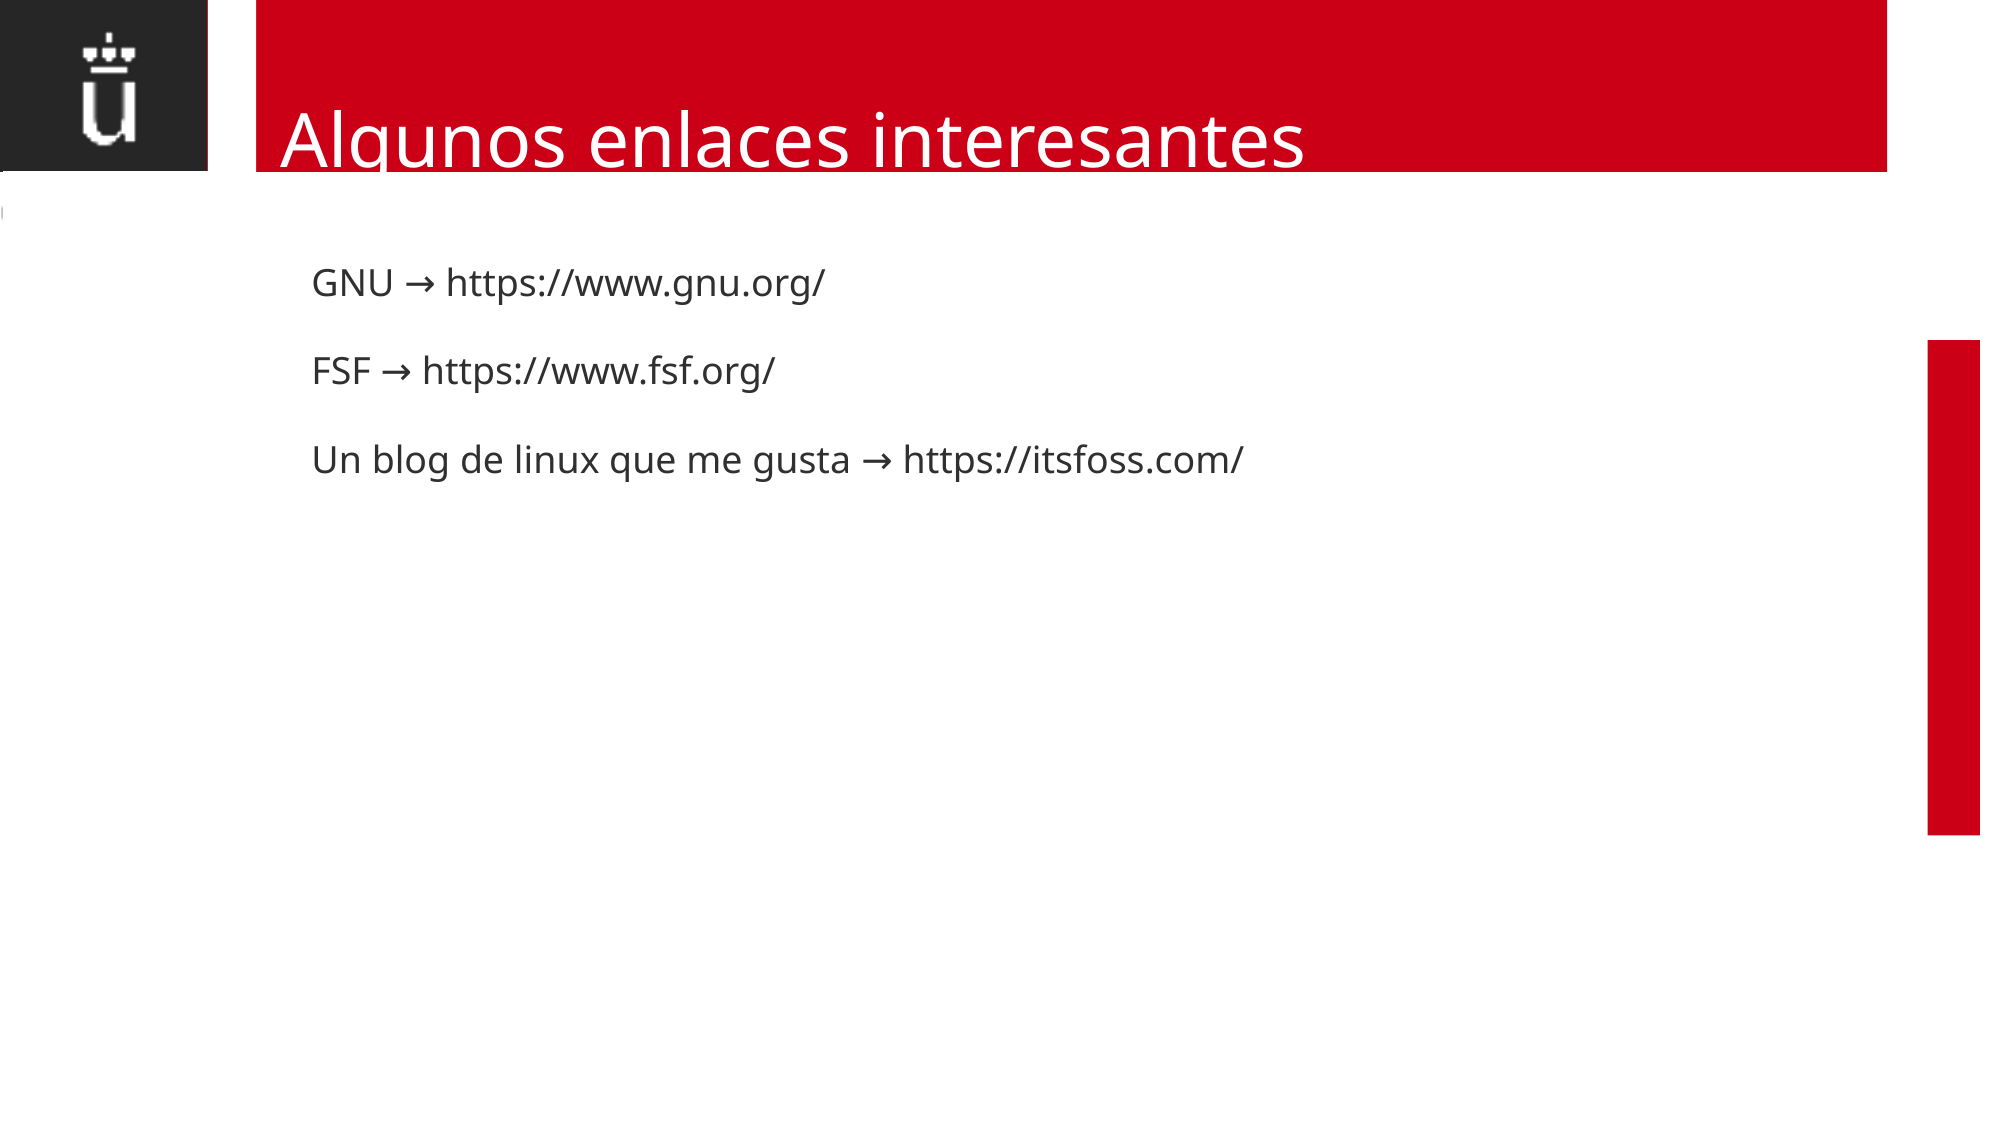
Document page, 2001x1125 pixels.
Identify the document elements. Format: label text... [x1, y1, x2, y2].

picture [0, 0, 259, 296]
list GNU → https://www.gnu.org/ FSF → https://www.fsf.org/ Un blog de linux que me gusta → https://itsfoss.com/ [258, 249, 1890, 961]
text_box Algunos enlaces interesantes [265, 80, 1566, 249]
